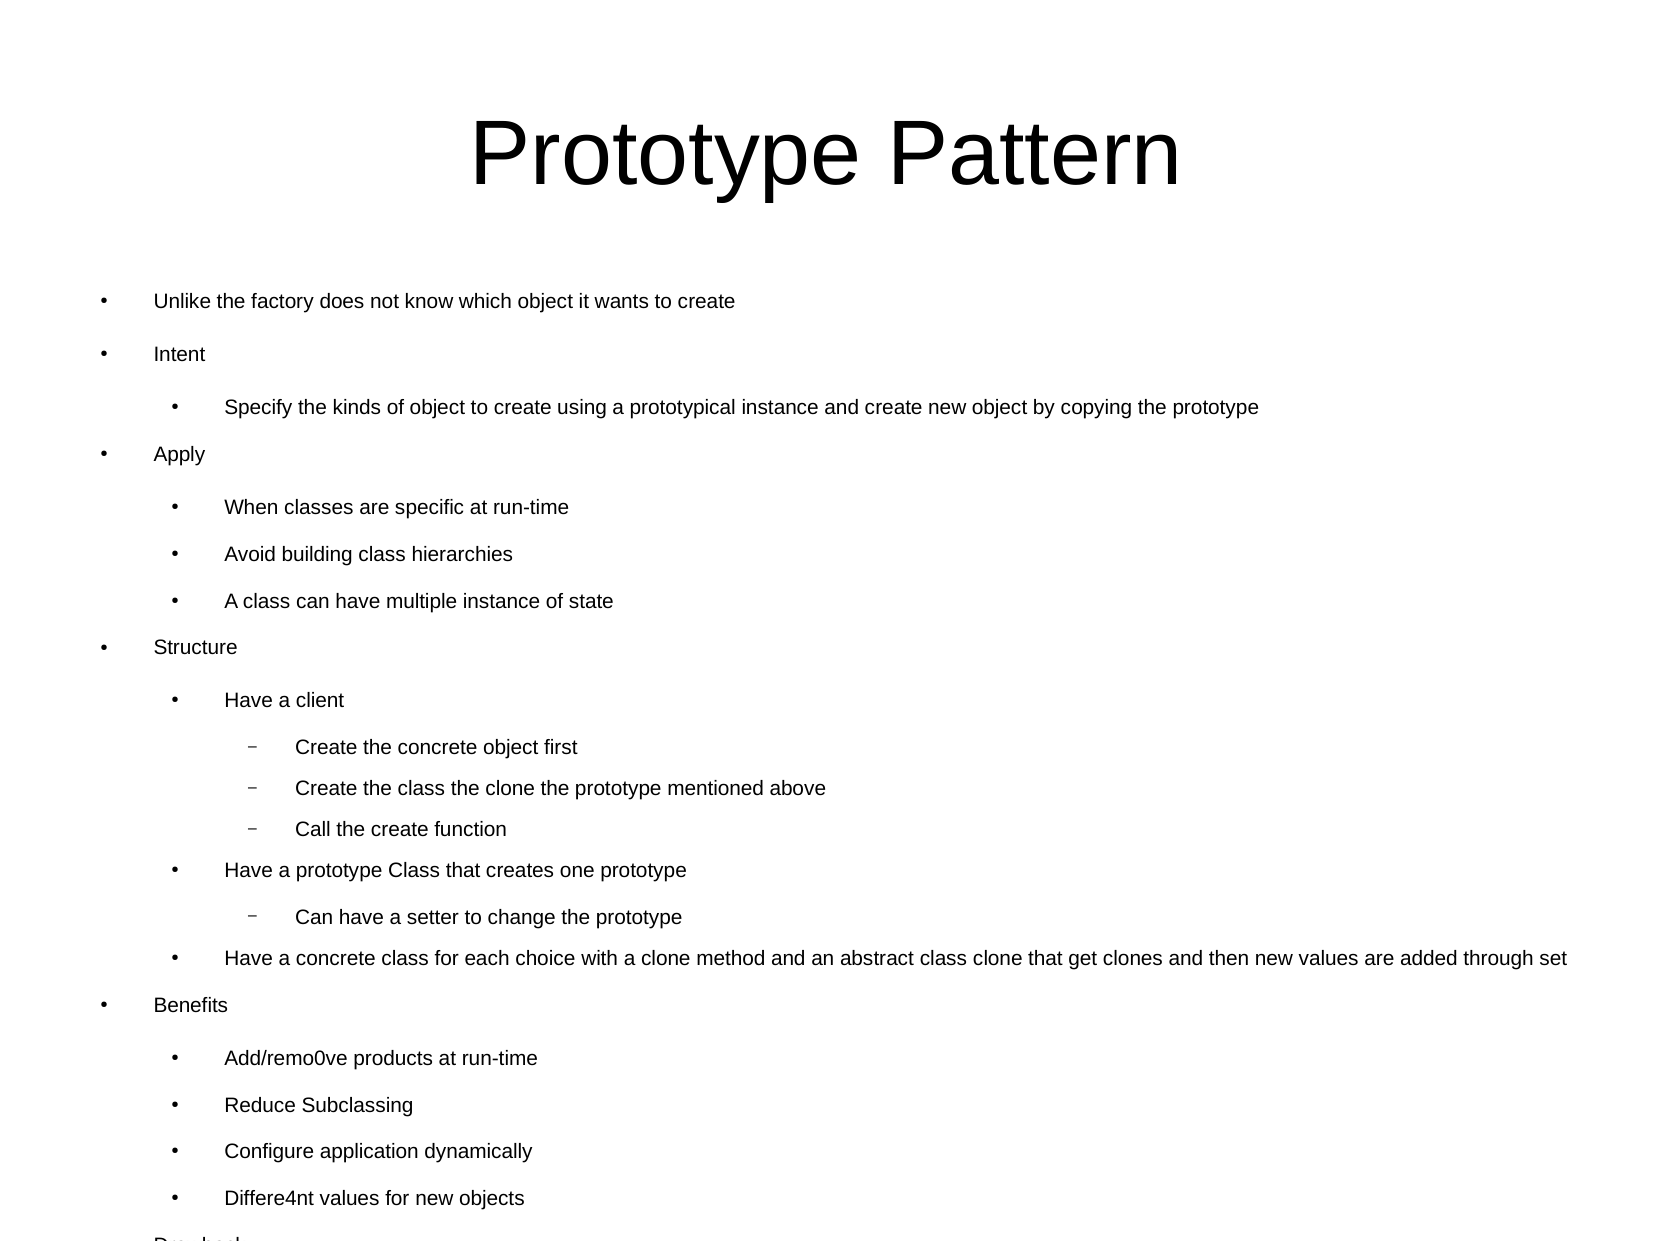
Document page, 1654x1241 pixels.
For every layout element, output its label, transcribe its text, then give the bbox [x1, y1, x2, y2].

list Unlike the factory does not know which object it wants to create Intent Specify the kinds of object to create using a prototypical instance and create new object by copying the prototype Apply When classes are specific at run-time Avoid building class hierarchies A class can have multiple instance of state Structure Have a client Create the concrete object first Create the class the clone the prototype mentioned above Call the create function Have a prototype Class that creates one prototype Can have a setter to change the prototype Have a concrete class for each choice with a clone method and an abstract class clone that get clones and then new values are added through set Benefits Add/remo0ve products at run-time Reduce Subclassing Configure application dynamically Differe4nt values for new objects Drawback Require to create prototypes before other object creation [82, 290, 1576, 1241]
title Prototype Pattern [82, 49, 1571, 257]
